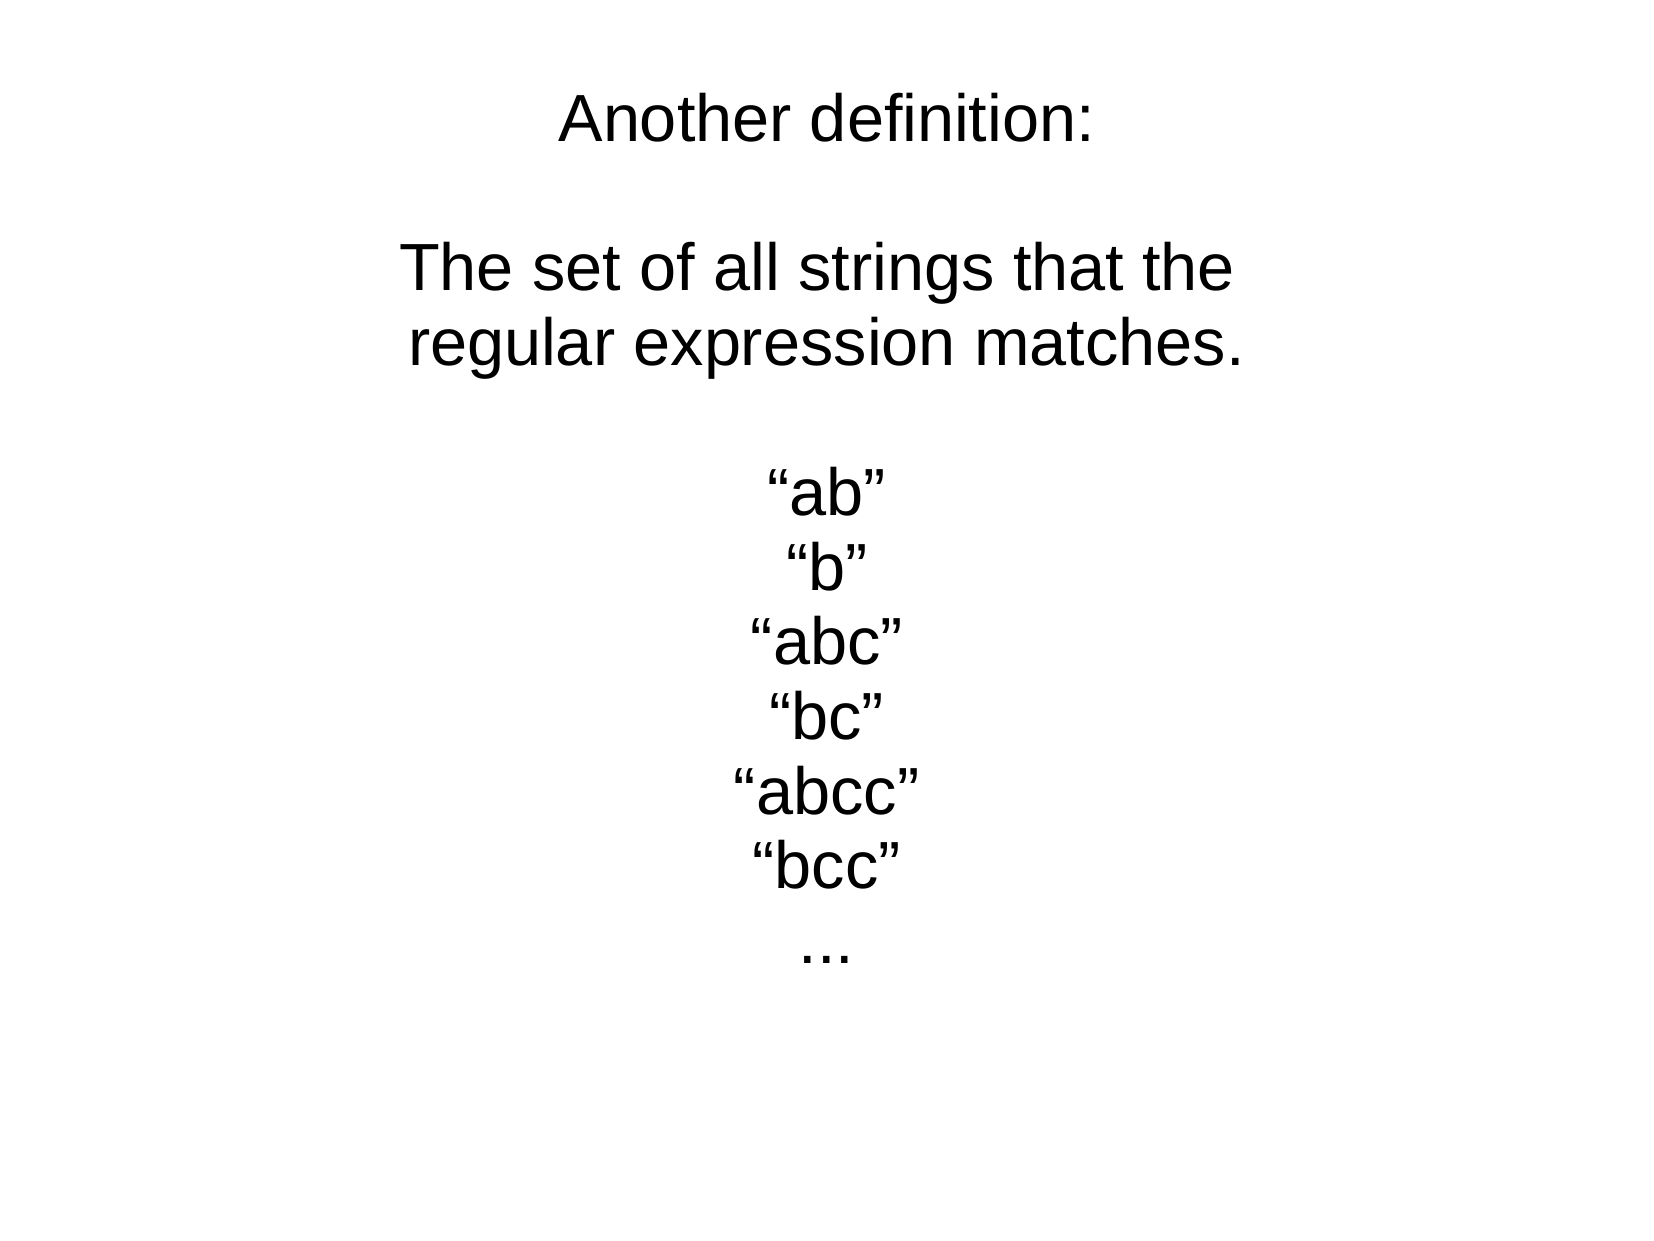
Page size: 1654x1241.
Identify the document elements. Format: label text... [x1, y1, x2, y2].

subtitle Another definition: The set of all strings that the regular expression matches. “ab” “b” “abc” “bc” “abcc” “bcc” ... [82, 49, 1571, 1010]
